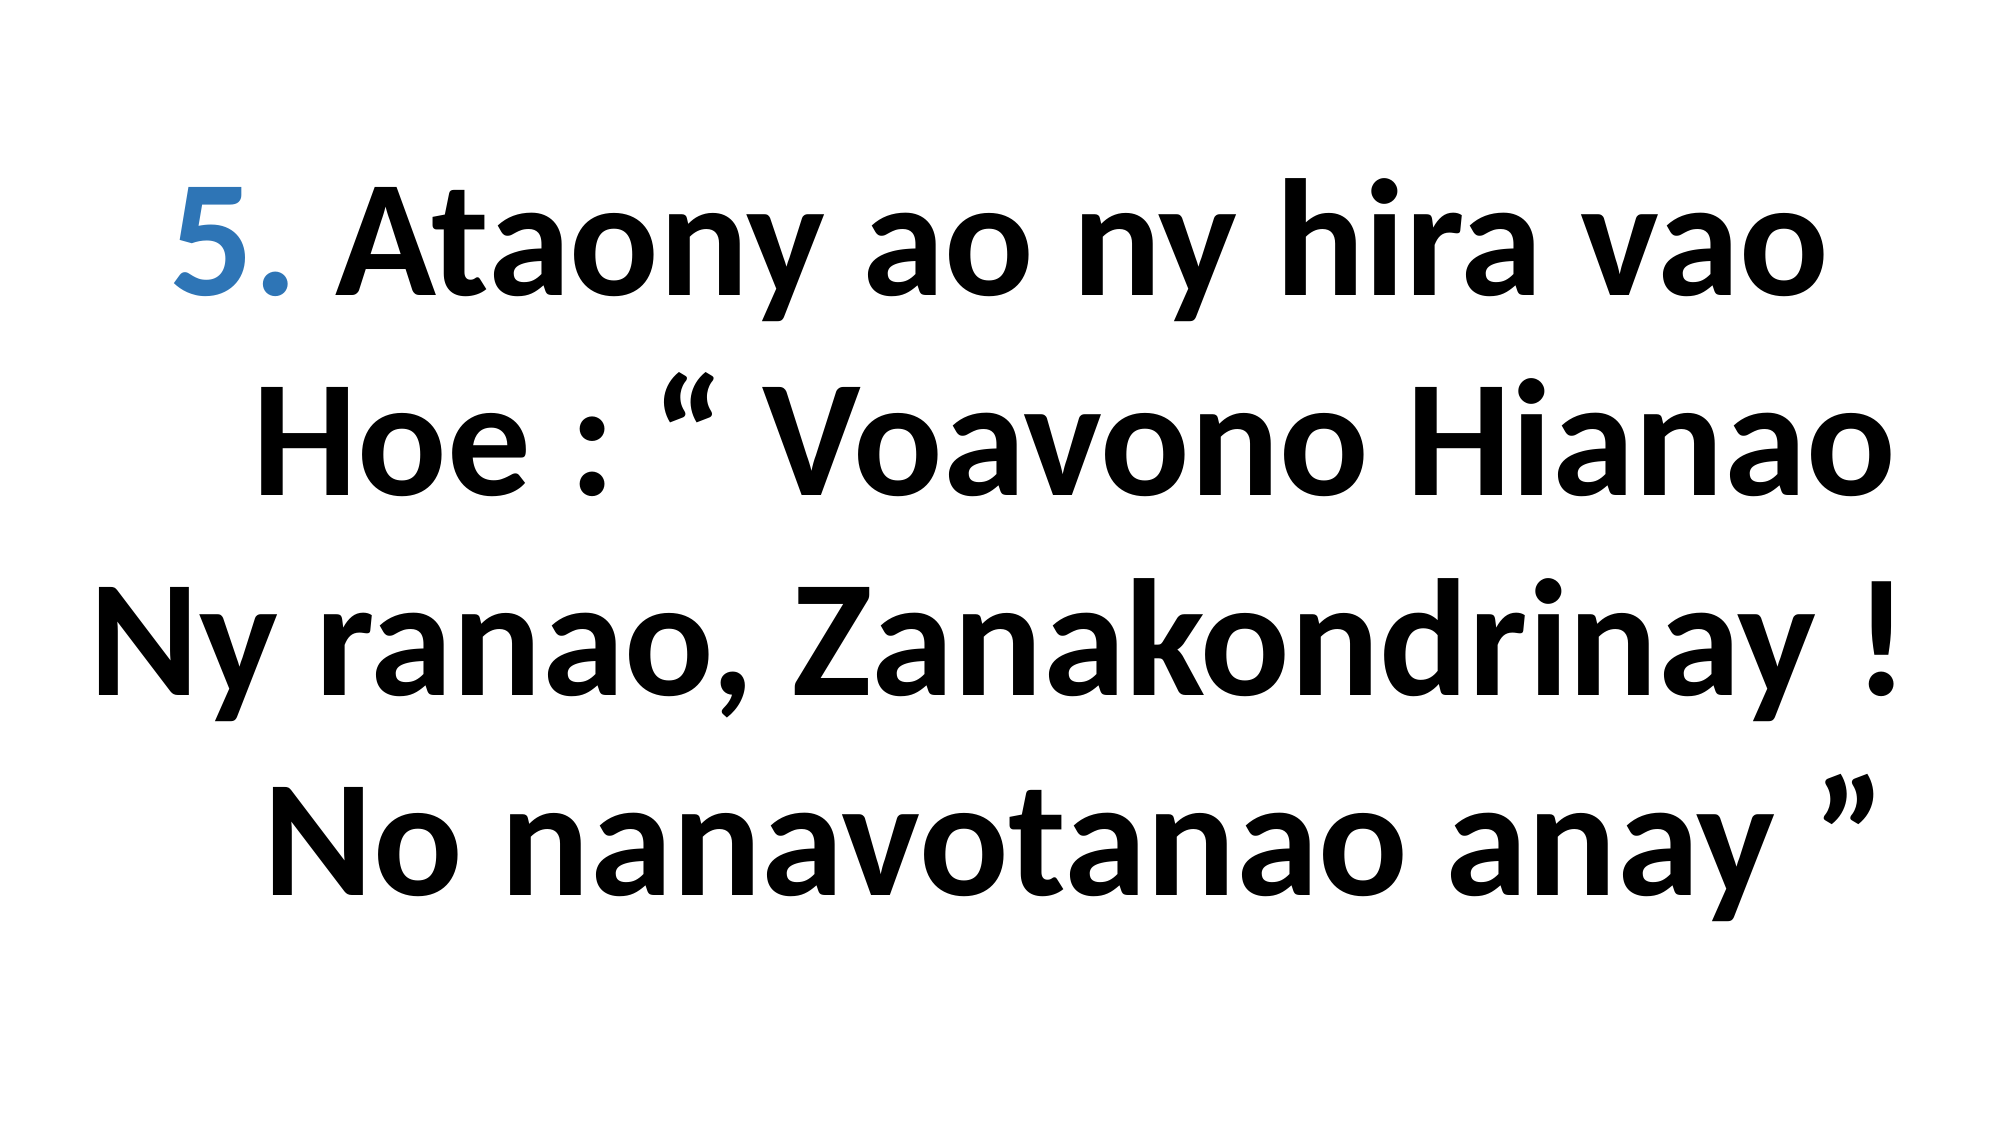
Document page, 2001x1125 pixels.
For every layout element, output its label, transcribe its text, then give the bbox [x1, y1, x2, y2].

text_box 5. Ataony ao ny hira vao Hoe : “ Voavono Hianao Ny ranao, Zanakondrinay ! No nanavotanao anay ” [0, 122, 2000, 937]
